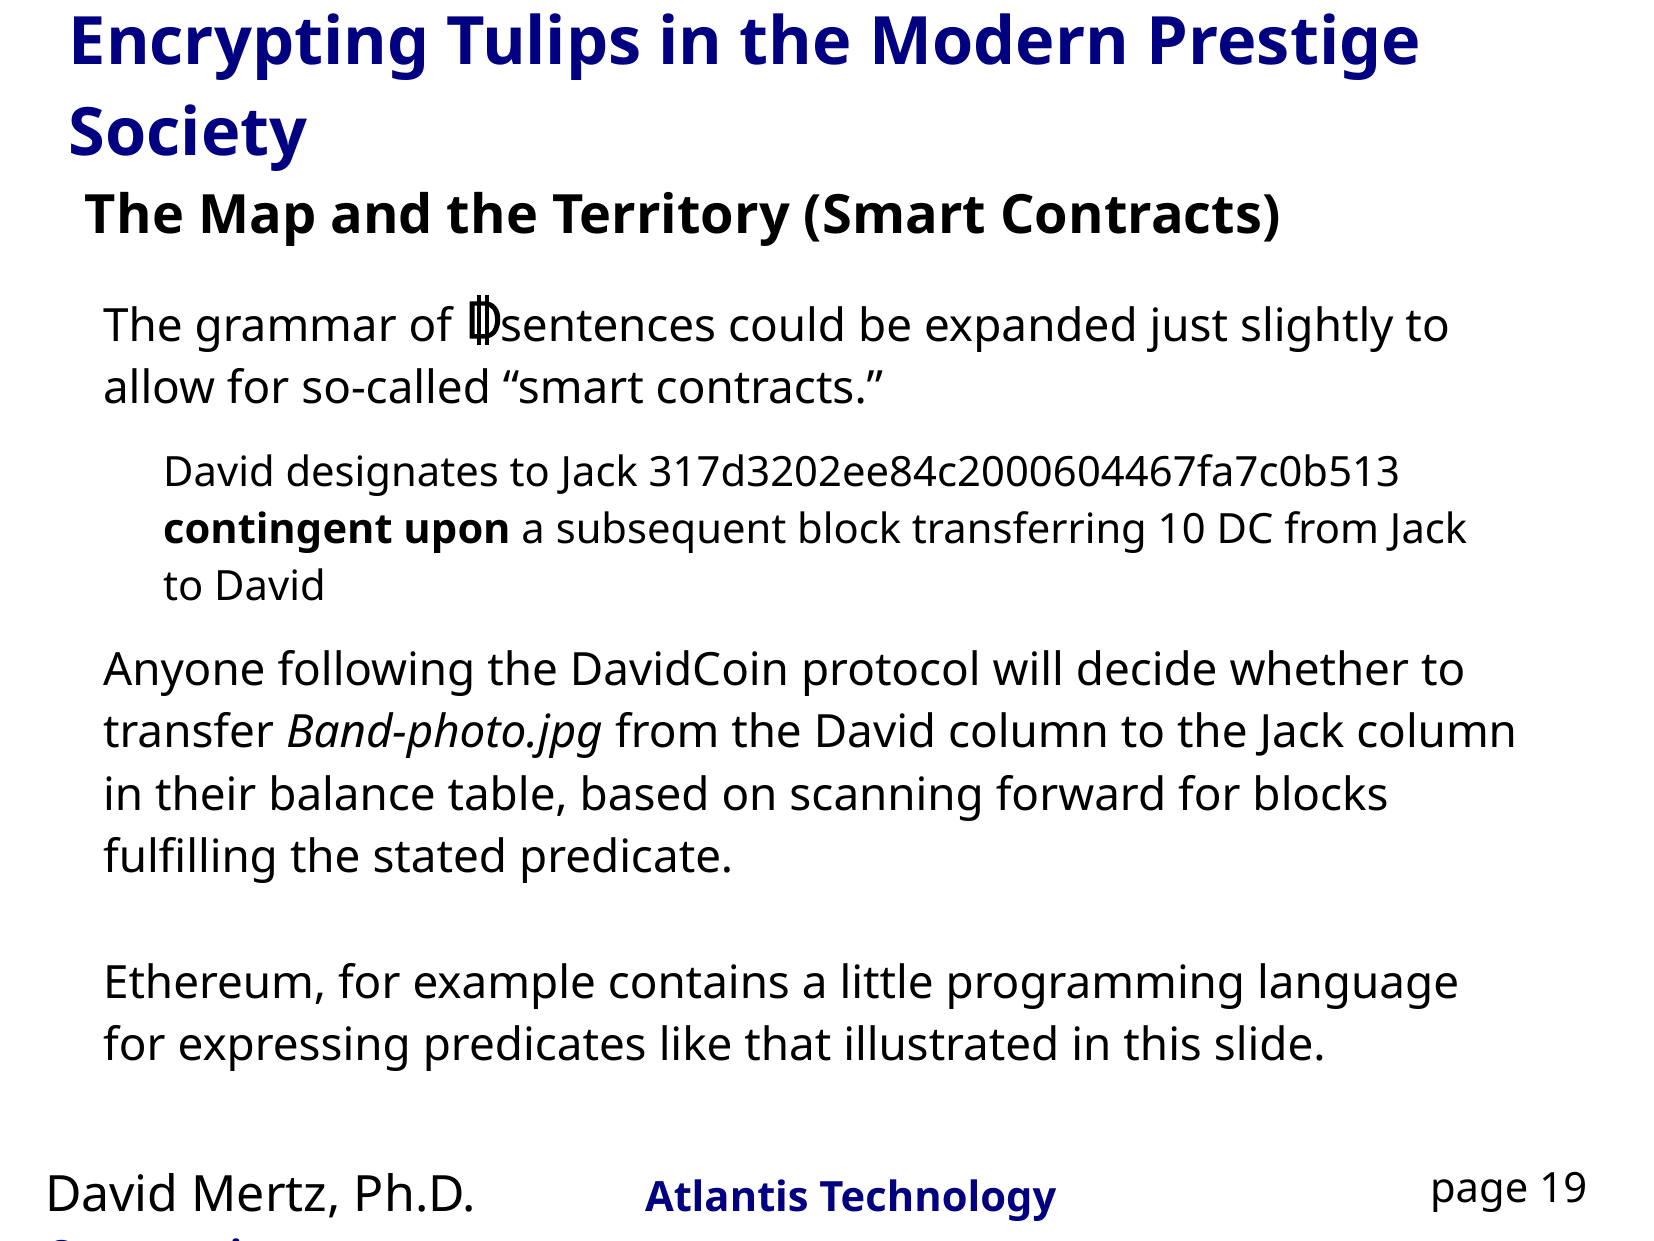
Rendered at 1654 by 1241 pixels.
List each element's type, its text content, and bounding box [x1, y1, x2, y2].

picture [469, 292, 501, 348]
text_box The grammar of sentences could be expanded just slightly to allow for so-called “smart contracts.” David designates to Jack 317d3202ee84c2000604467fa7c0b513 contingent upon a subsequent block transferring 10 DC from Jack to David Anyone following the DavidCoin protocol will decide whether to transfer Band-photo.jpg from the David column to the Jack column in their balance table, based on scanning forward for blocks fulfilling the stated predicate. Ethereum, for example contains a little programming language for expressing predicates like that illustrated in this slide. [88, 285, 1544, 1126]
list The Map and the Territory (Smart Contracts) [84, 175, 1336, 271]
